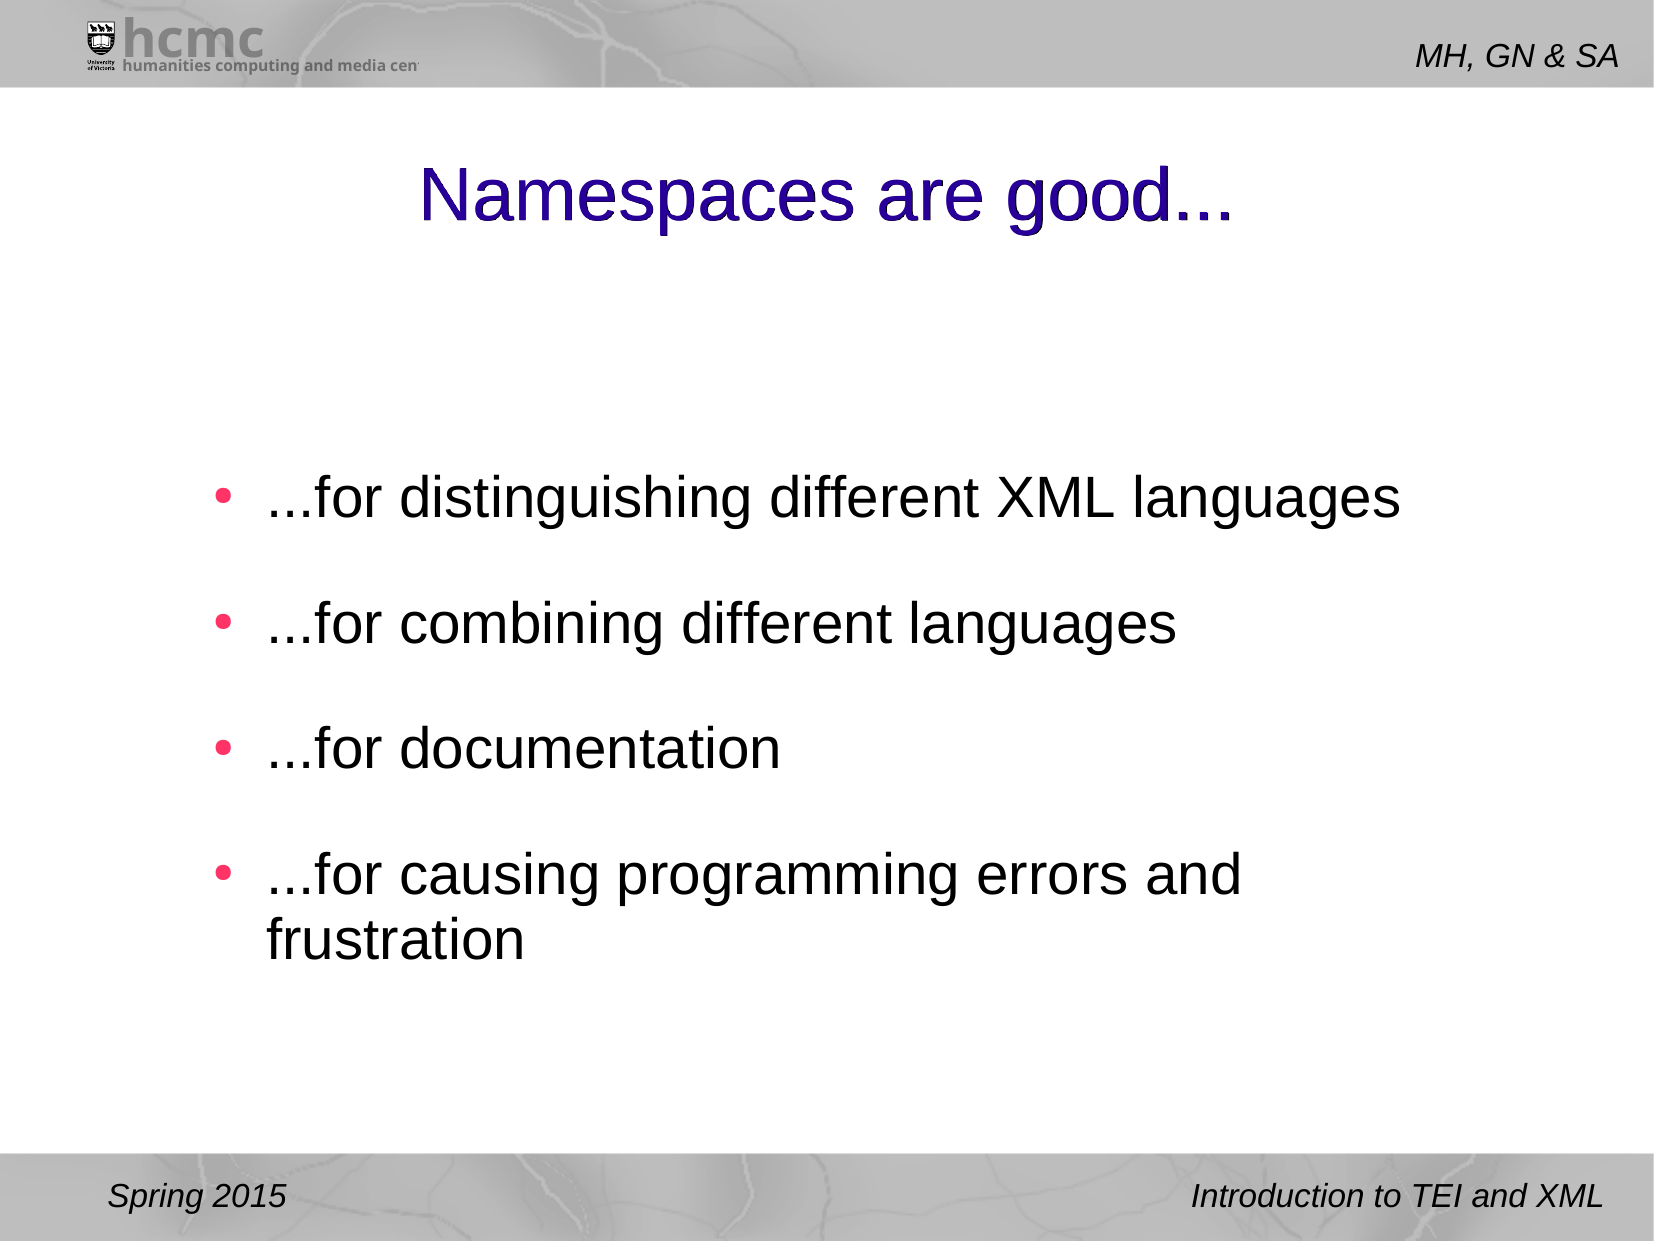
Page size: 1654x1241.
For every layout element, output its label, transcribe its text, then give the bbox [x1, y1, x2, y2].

picture [0, 0, 1654, 1241]
list ...for distinguishing different XML languages ...for combining different languages ...for documentation ...for causing programming errors and frustration [147, 465, 1506, 1045]
title Namespaces are good... [118, 90, 1536, 298]
